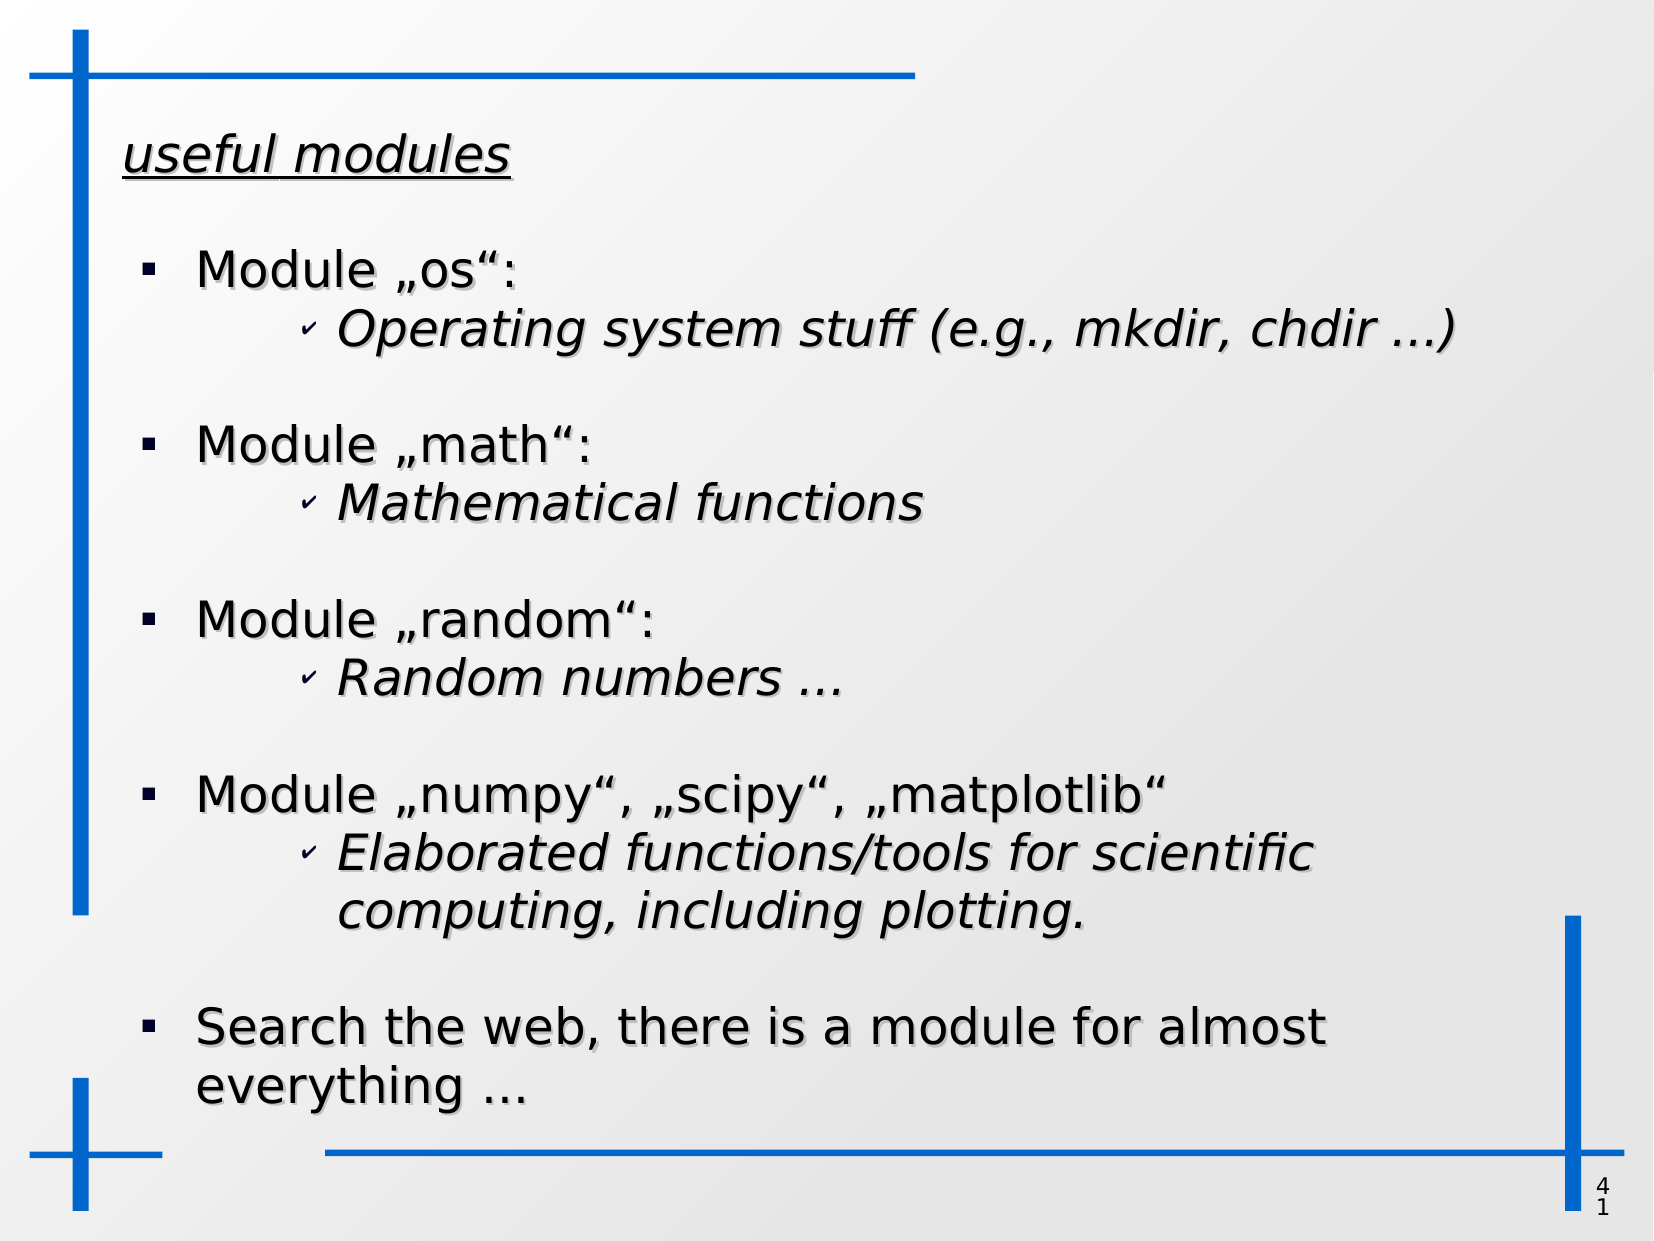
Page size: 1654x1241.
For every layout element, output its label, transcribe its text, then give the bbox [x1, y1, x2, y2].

title useful modules [122, 91, 1524, 219]
list Module „os“: Operating system stuff (e.g., mkdir, chdir ...) Module „math“: Mathematical functions Module „random“: Random numbers ... Module „numpy“, „scipy“, „matplotlib“ Elaborated functions/tools for scientific computing, including plotting. Search the web, there is a module for almost everything ... [124, 241, 1526, 1133]
